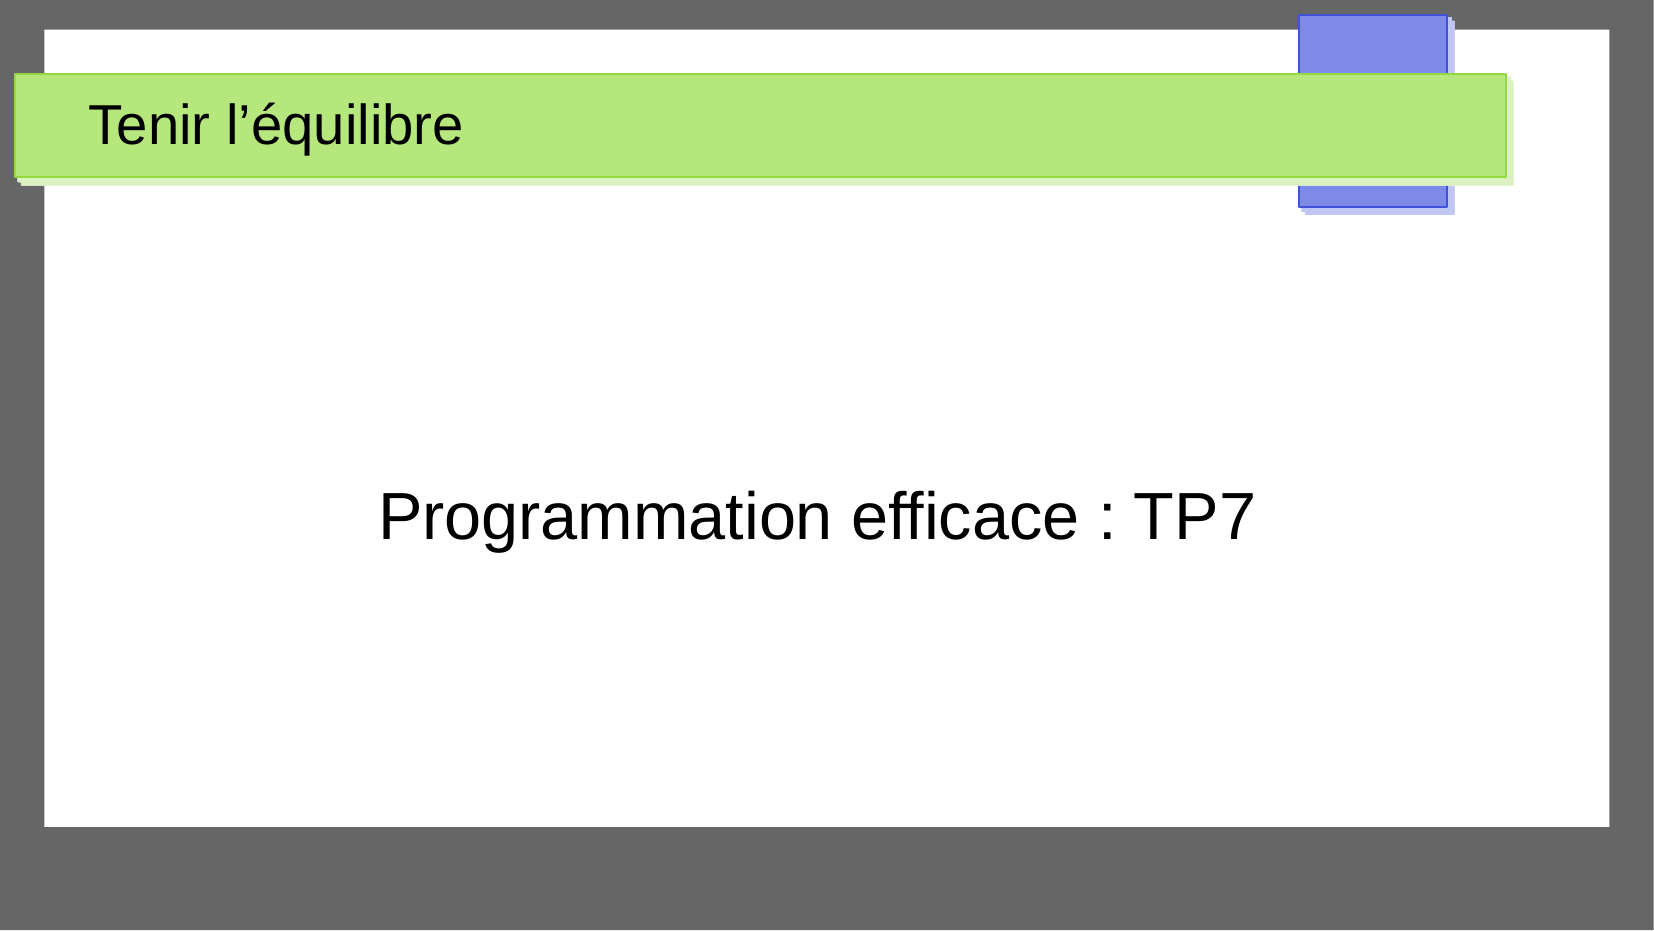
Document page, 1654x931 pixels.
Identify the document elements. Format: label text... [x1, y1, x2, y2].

subtitle Programmation efficace : TP7 [88, 221, 1565, 813]
title Tenir l’équilibre [88, 73, 1506, 178]
